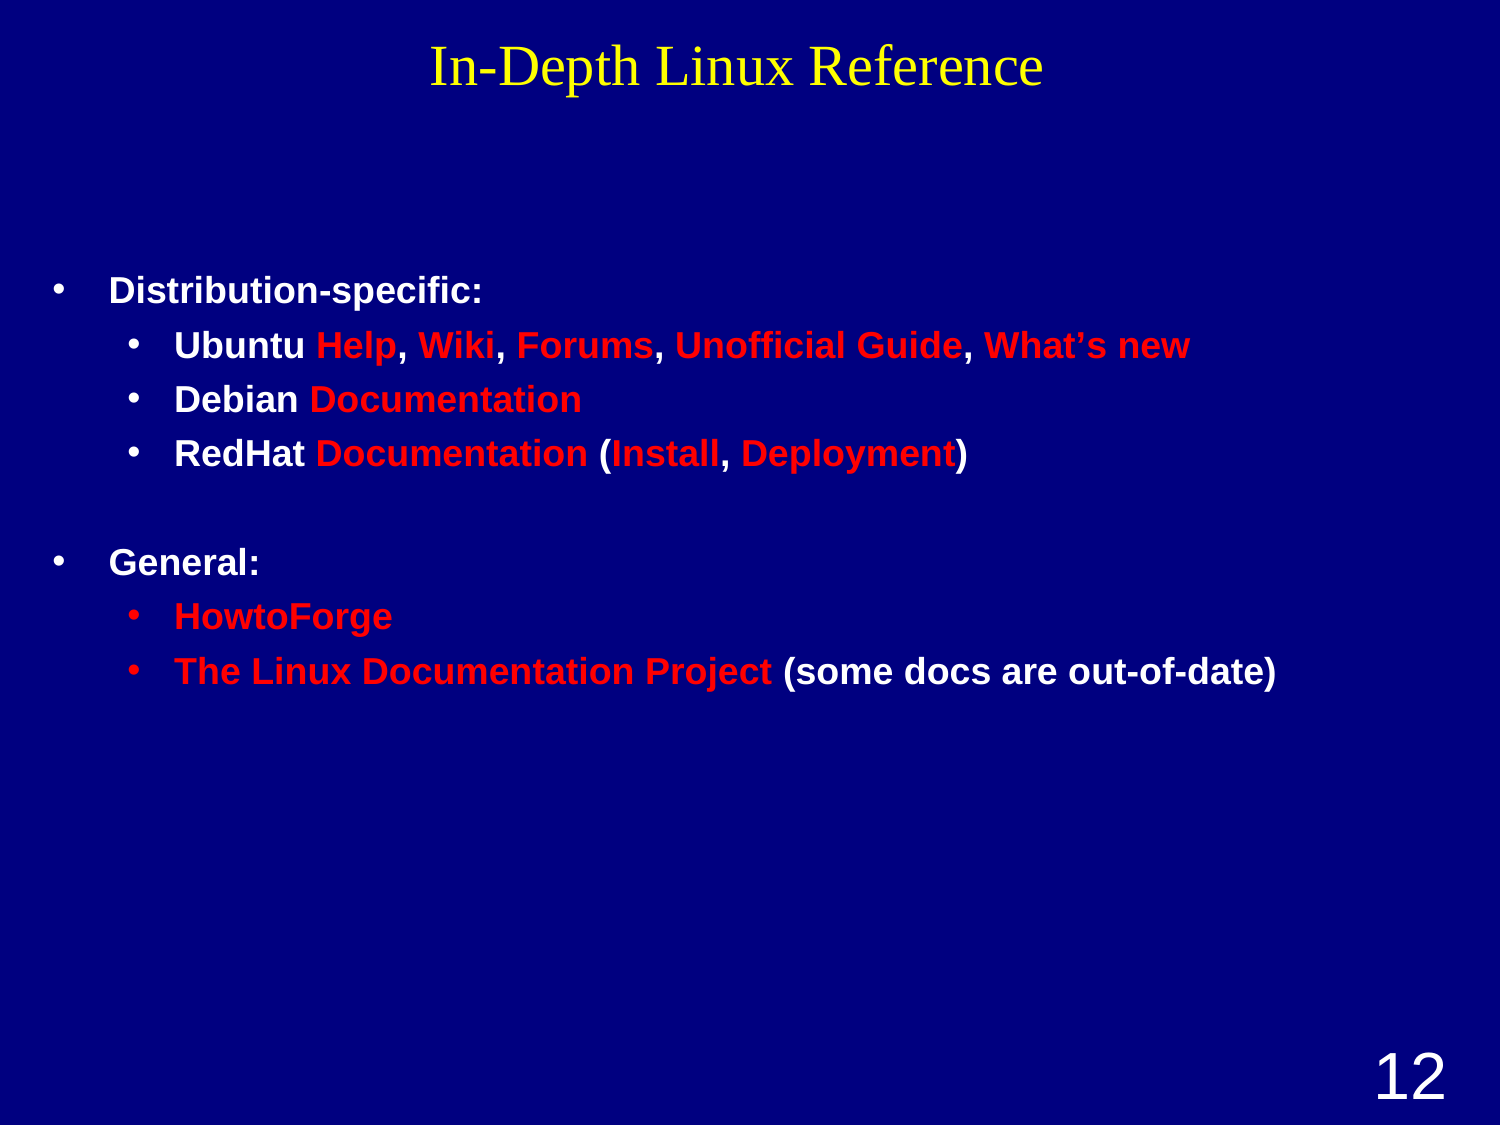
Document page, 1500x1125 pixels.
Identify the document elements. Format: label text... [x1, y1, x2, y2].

list Distribution-specific: Ubuntu Help, Wiki, Forums, Unofficial Guide, What’s new Debian Documentation RedHat Documentation (Install, Deployment) General: HowtoForge The Linux Documentation Project (some docs are out-of-date) [37, 149, 1476, 1001]
title In-Depth Linux Reference [99, 19, 1375, 106]
